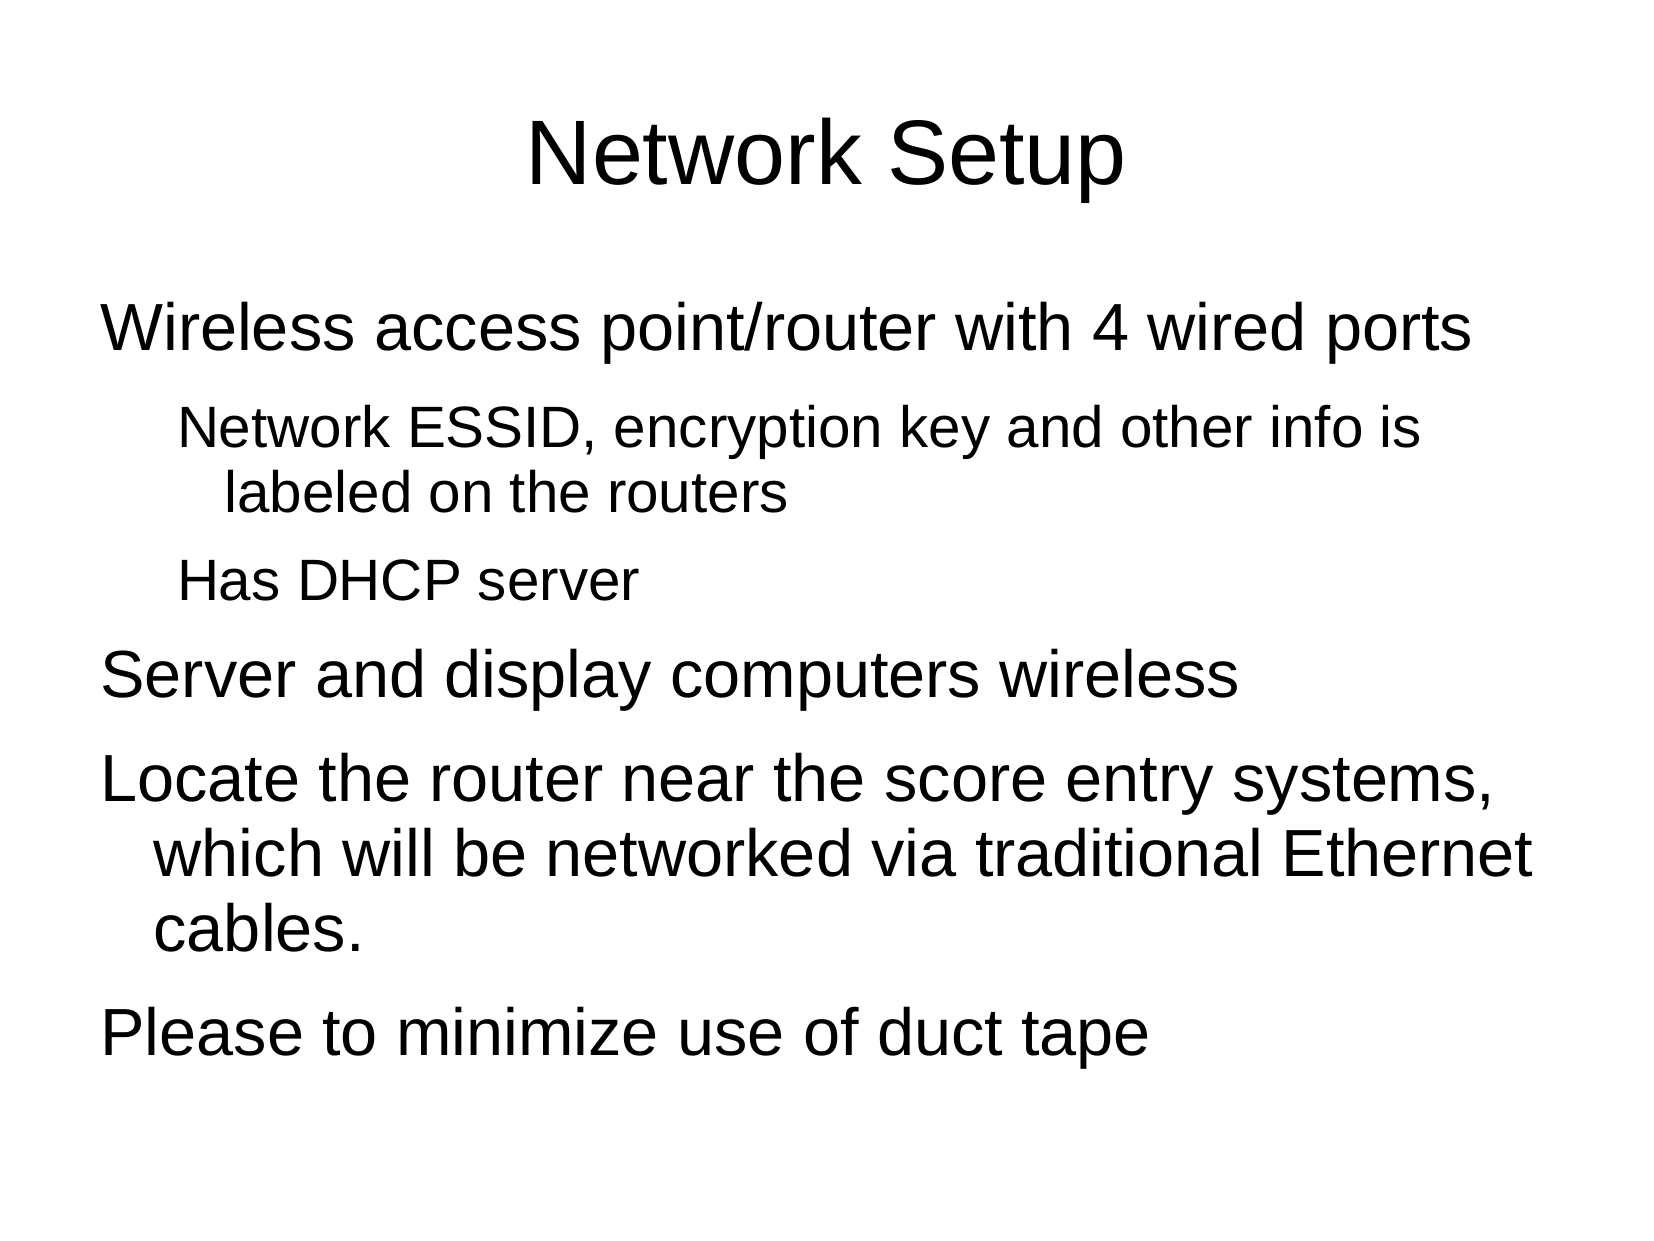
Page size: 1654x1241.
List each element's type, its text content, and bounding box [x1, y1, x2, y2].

title Network Setup [82, 49, 1571, 257]
list Wireless access point/router with 4 wired ports Network ESSID, encryption key and other info is labeled on the routers Has DHCP server Server and display computers wireless Locate the router near the score entry systems, which will be networked via traditional Ethernet cables. Please to minimize use of duct tape [82, 290, 1571, 1109]
